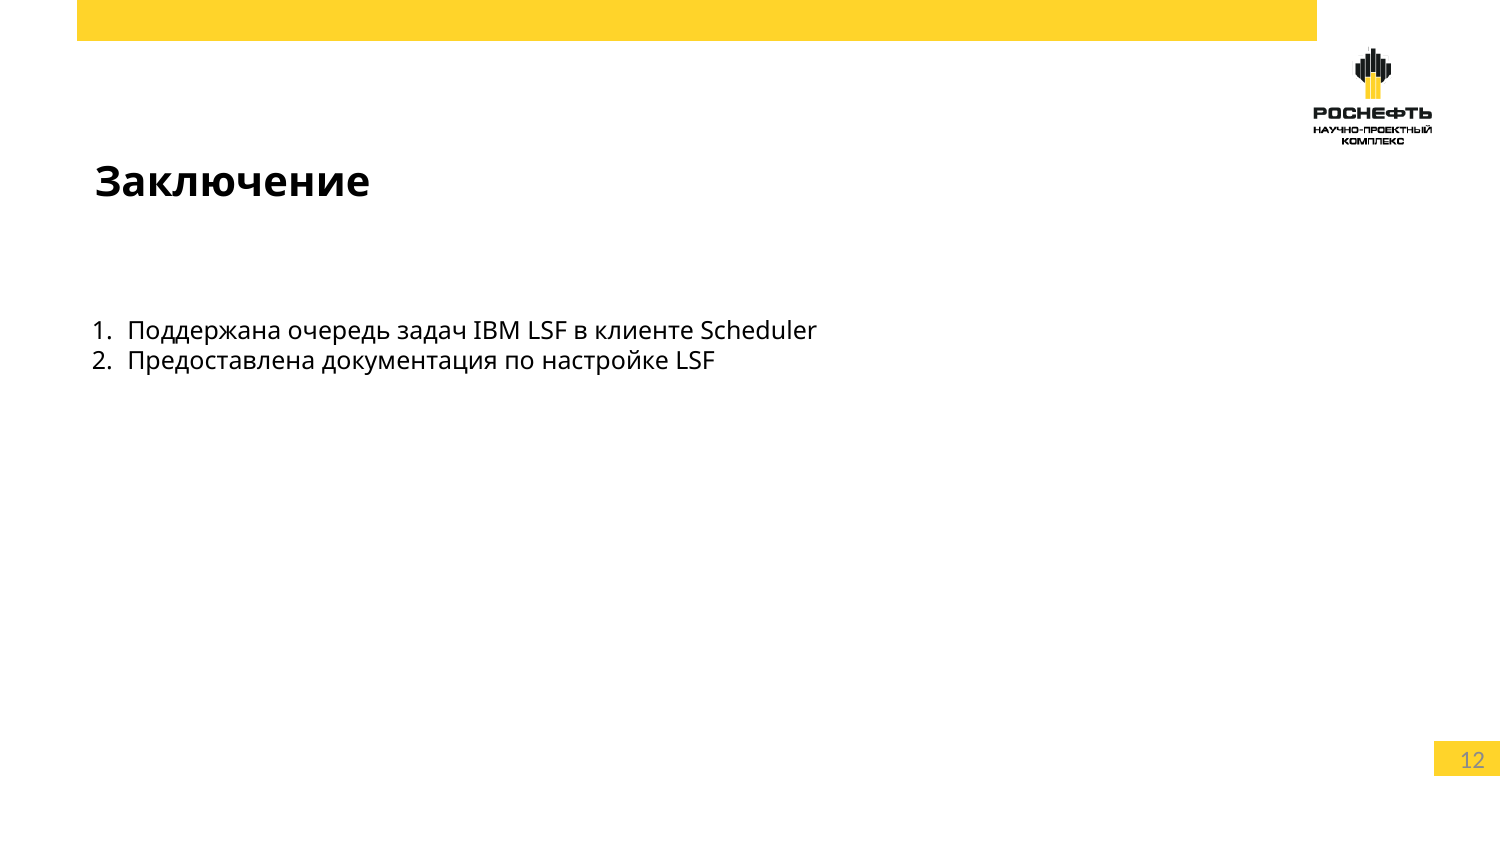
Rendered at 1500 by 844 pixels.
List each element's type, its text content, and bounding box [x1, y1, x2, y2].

picture [1269, 0, 1500, 236]
text_box Поддержана очередь задач IBM LSF в клиенте Scheduler Предоставлена документация по настройке LSF [76, 306, 1426, 502]
text_box Заключение [79, 147, 999, 264]
